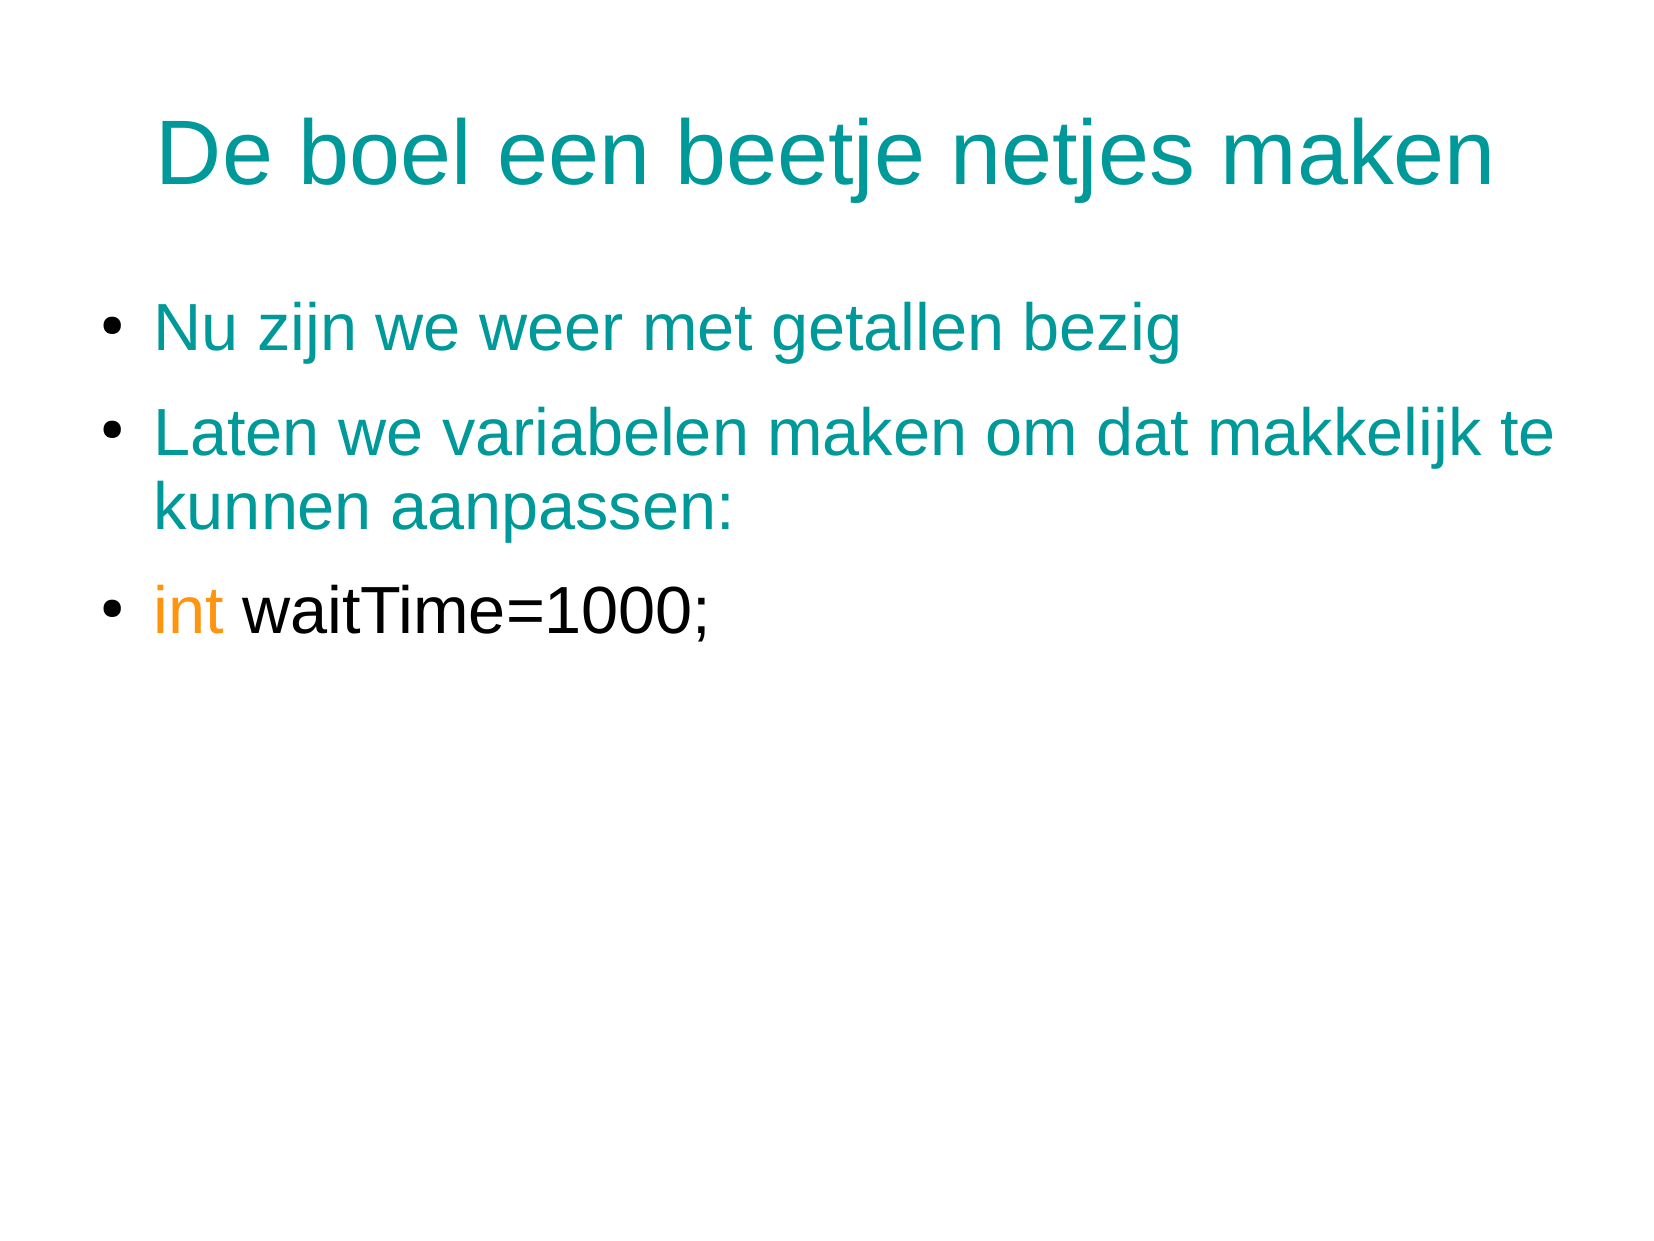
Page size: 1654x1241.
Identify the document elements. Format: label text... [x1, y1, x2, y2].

list Nu zijn we weer met getallen bezig Laten we variabelen maken om dat makkelijk te kunnen aanpassen: int waitTime=1000; [82, 290, 1571, 1010]
title De boel een beetje netjes maken [82, 49, 1571, 257]
